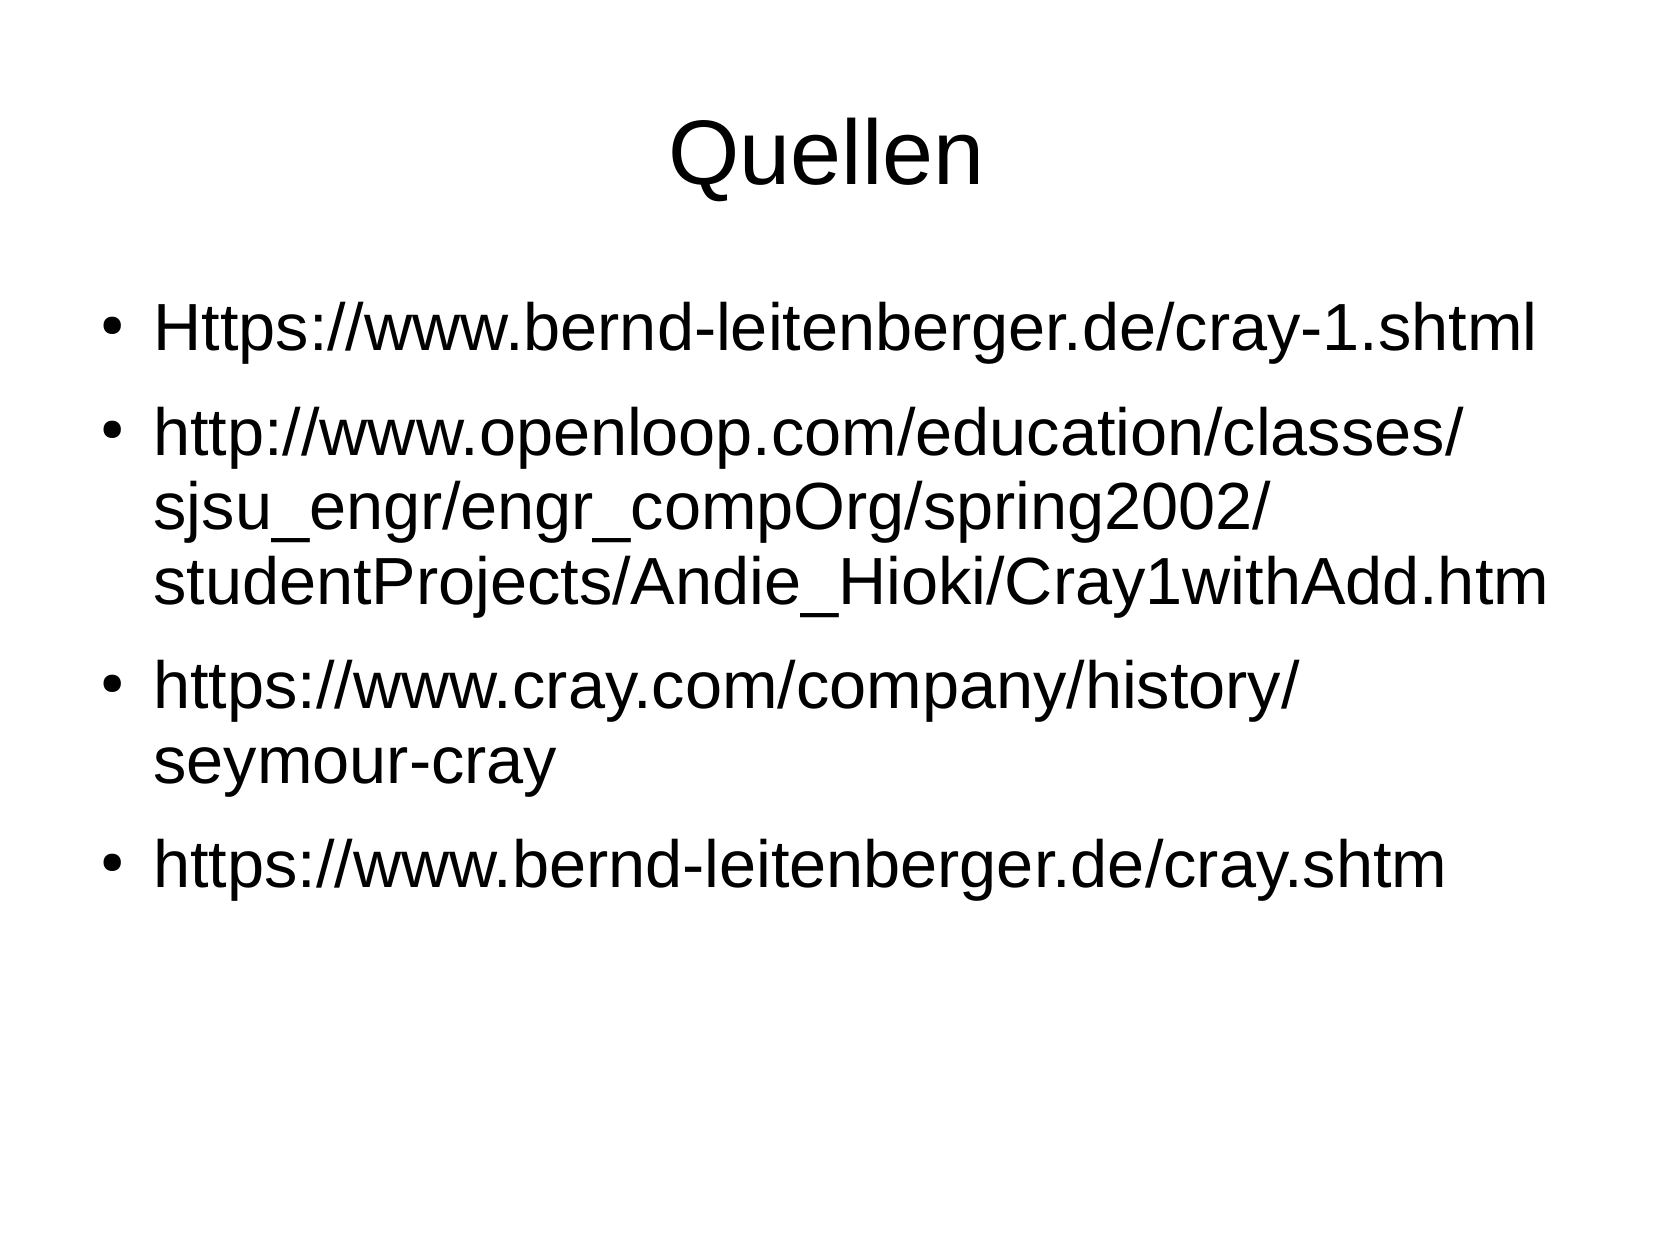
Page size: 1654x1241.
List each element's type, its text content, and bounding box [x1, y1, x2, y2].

title Quellen [82, 49, 1571, 257]
list Https://www.bernd-leitenberger.de/cray-1.shtml http://www.openloop.com/education/classes/sjsu_engr/engr_compOrg/spring2002/studentProjects/Andie_Hioki/Cray1withAdd.htm https://www.cray.com/company/history/seymour-cray https://www.bernd-leitenberger.de/cray.shtm [82, 290, 1571, 1109]
